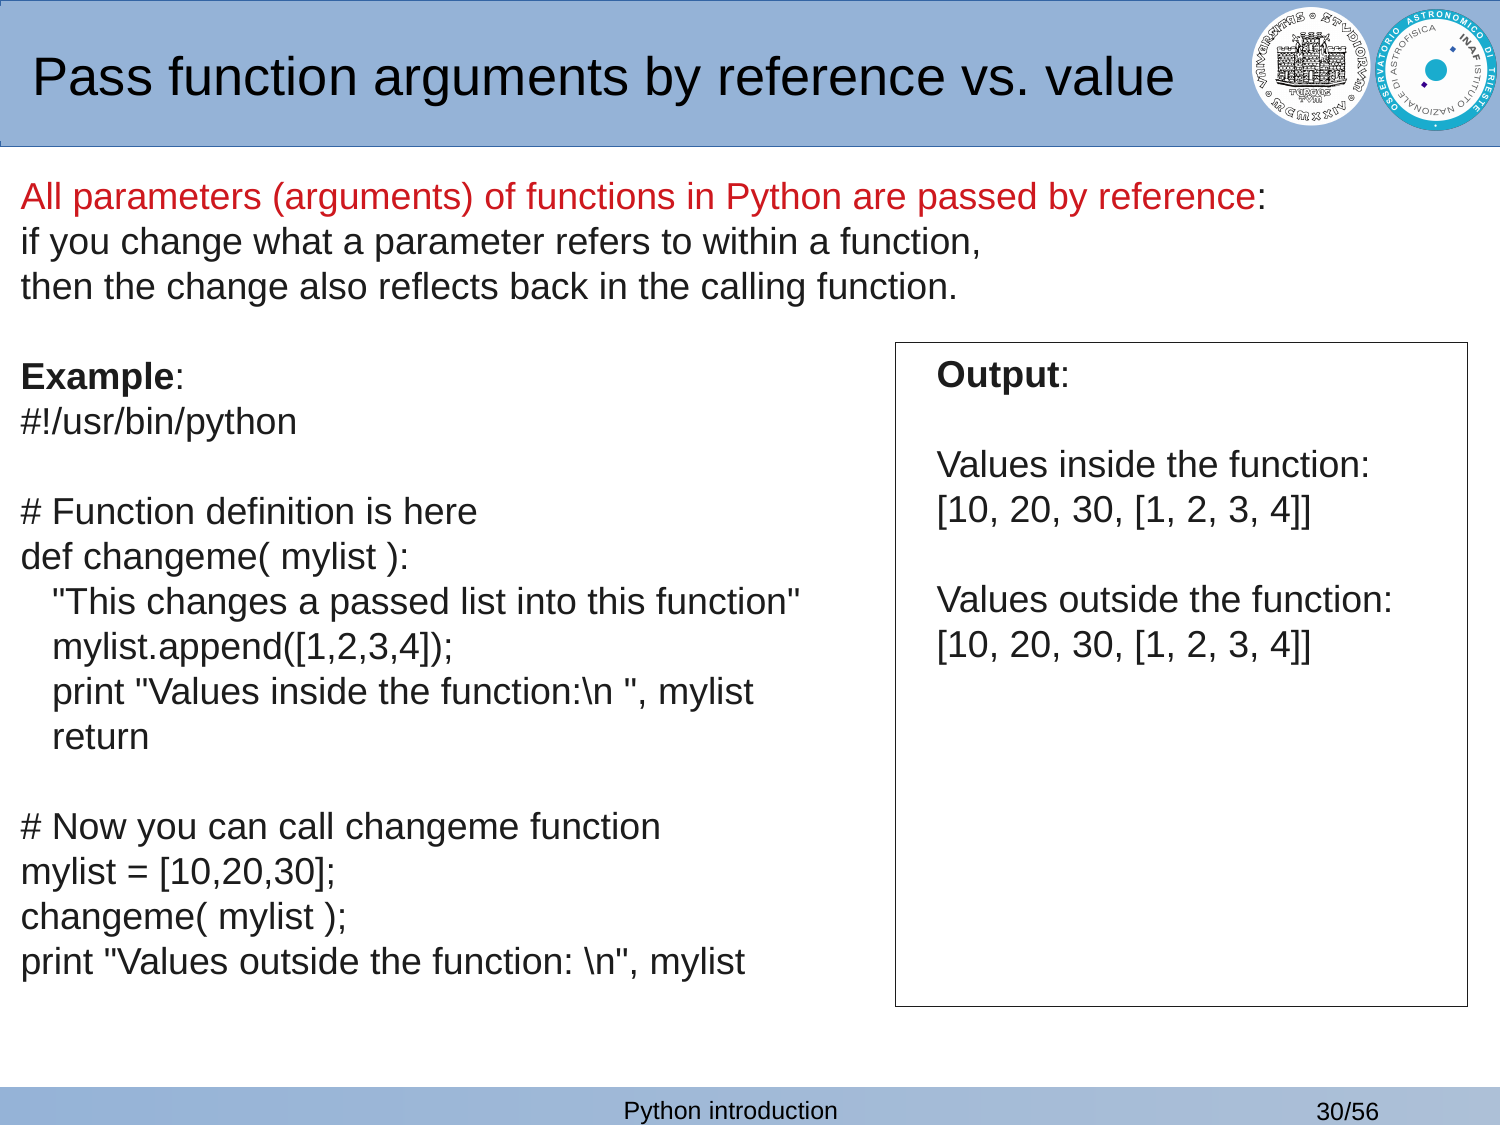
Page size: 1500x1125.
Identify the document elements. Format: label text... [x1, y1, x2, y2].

text_box [895, 342, 1468, 1007]
list All parameters (arguments) of functions in Python are passed by reference: if you change what a parameter refers to within a function, then the change also reflects back in the calling function. Example: #!/usr/bin/python # Function definition is here def changeme( mylist ): "This changes a passed list into this function" mylist.append([1,2,3,4]); print "Values inside the function:\n ", mylist return # Now you can call changeme function mylist = [10,20,30]; changeme( mylist ); print "Values outside the function: \n", mylist [5, 164, 1500, 1075]
text_box Pass function arguments by reference vs. value [0, 5, 1243, 141]
list Output: Values inside the function: [10, 20, 30, [1, 2, 3, 4]] Values outside the function: [10, 20, 30, [1, 2, 3, 4]] [921, 342, 1500, 993]
picture [1252, 0, 1500, 156]
